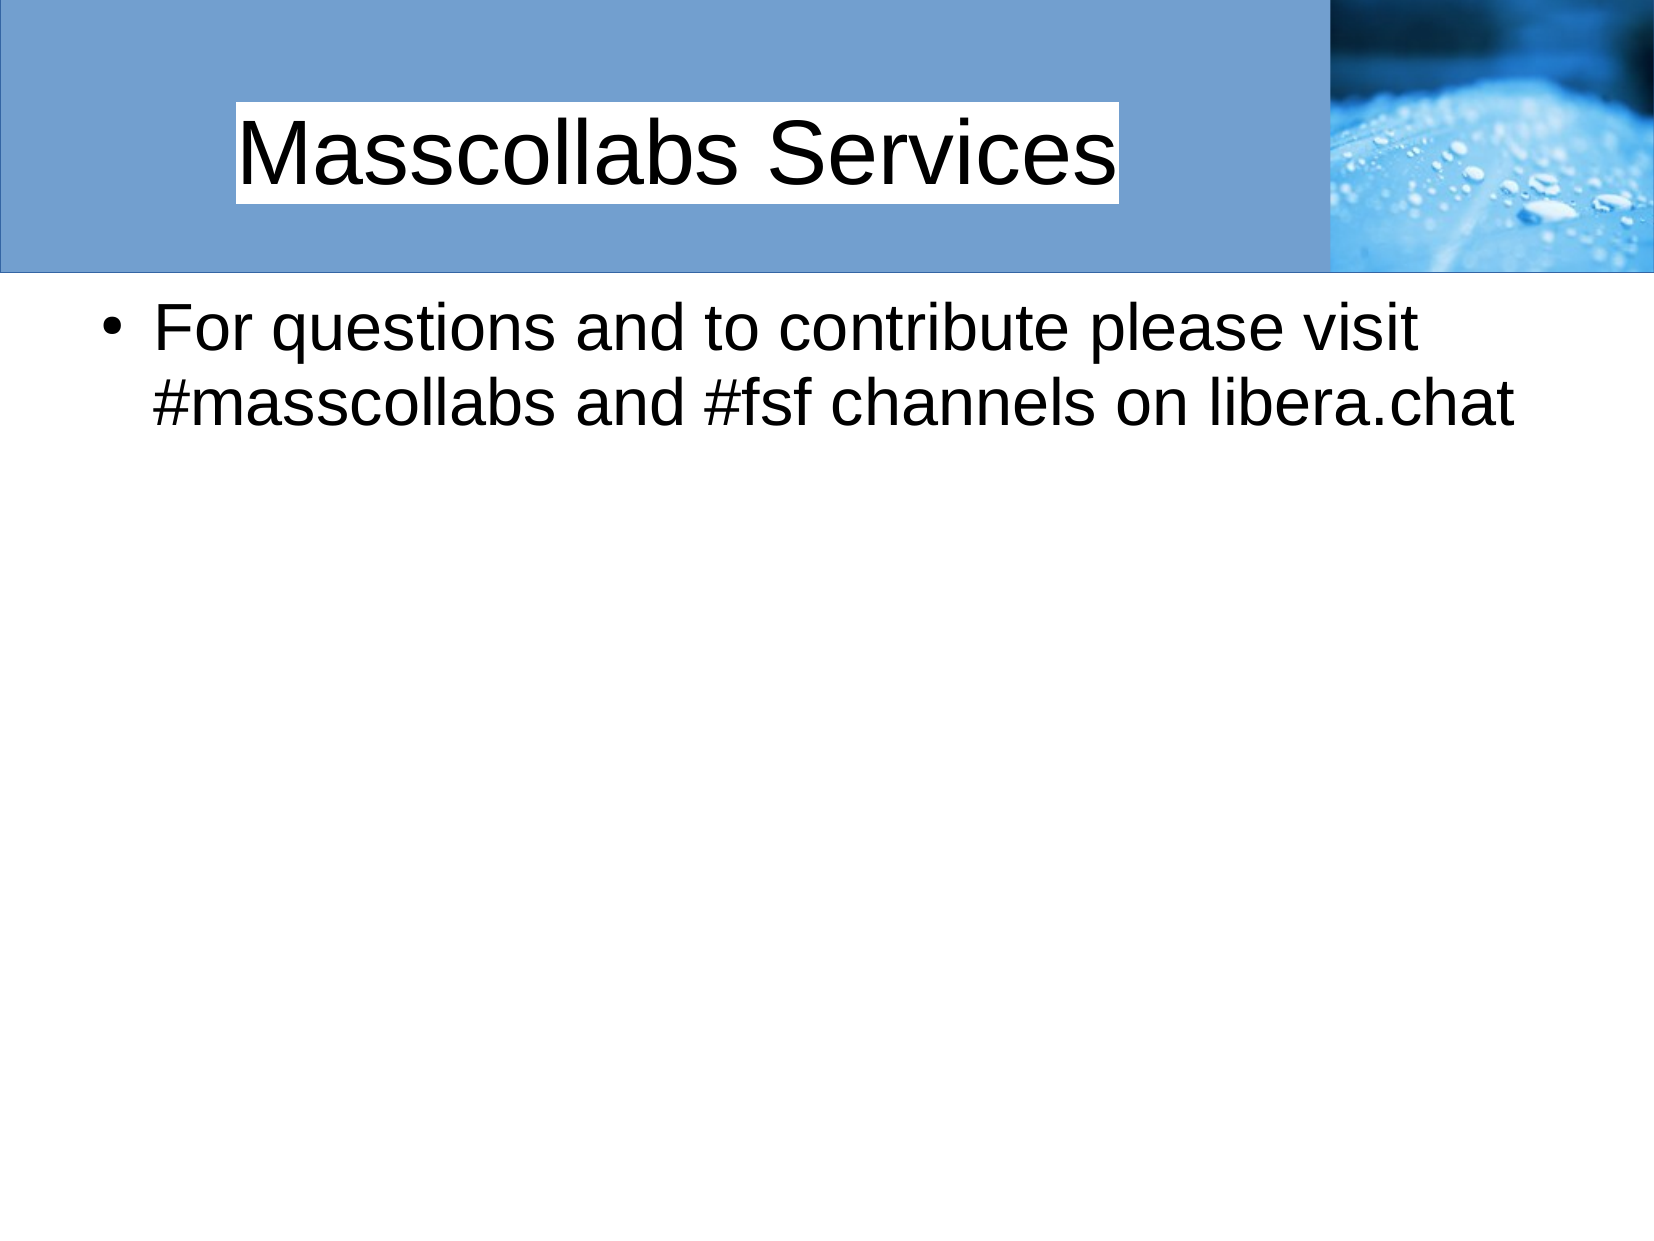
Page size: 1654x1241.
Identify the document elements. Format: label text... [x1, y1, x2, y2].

list For questions and to contribute please visit #masscollabs and #fsf channels on libera.chat [82, 290, 1571, 1010]
picture [1330, 0, 1654, 272]
title Masscollabs Services [82, 49, 1273, 257]
